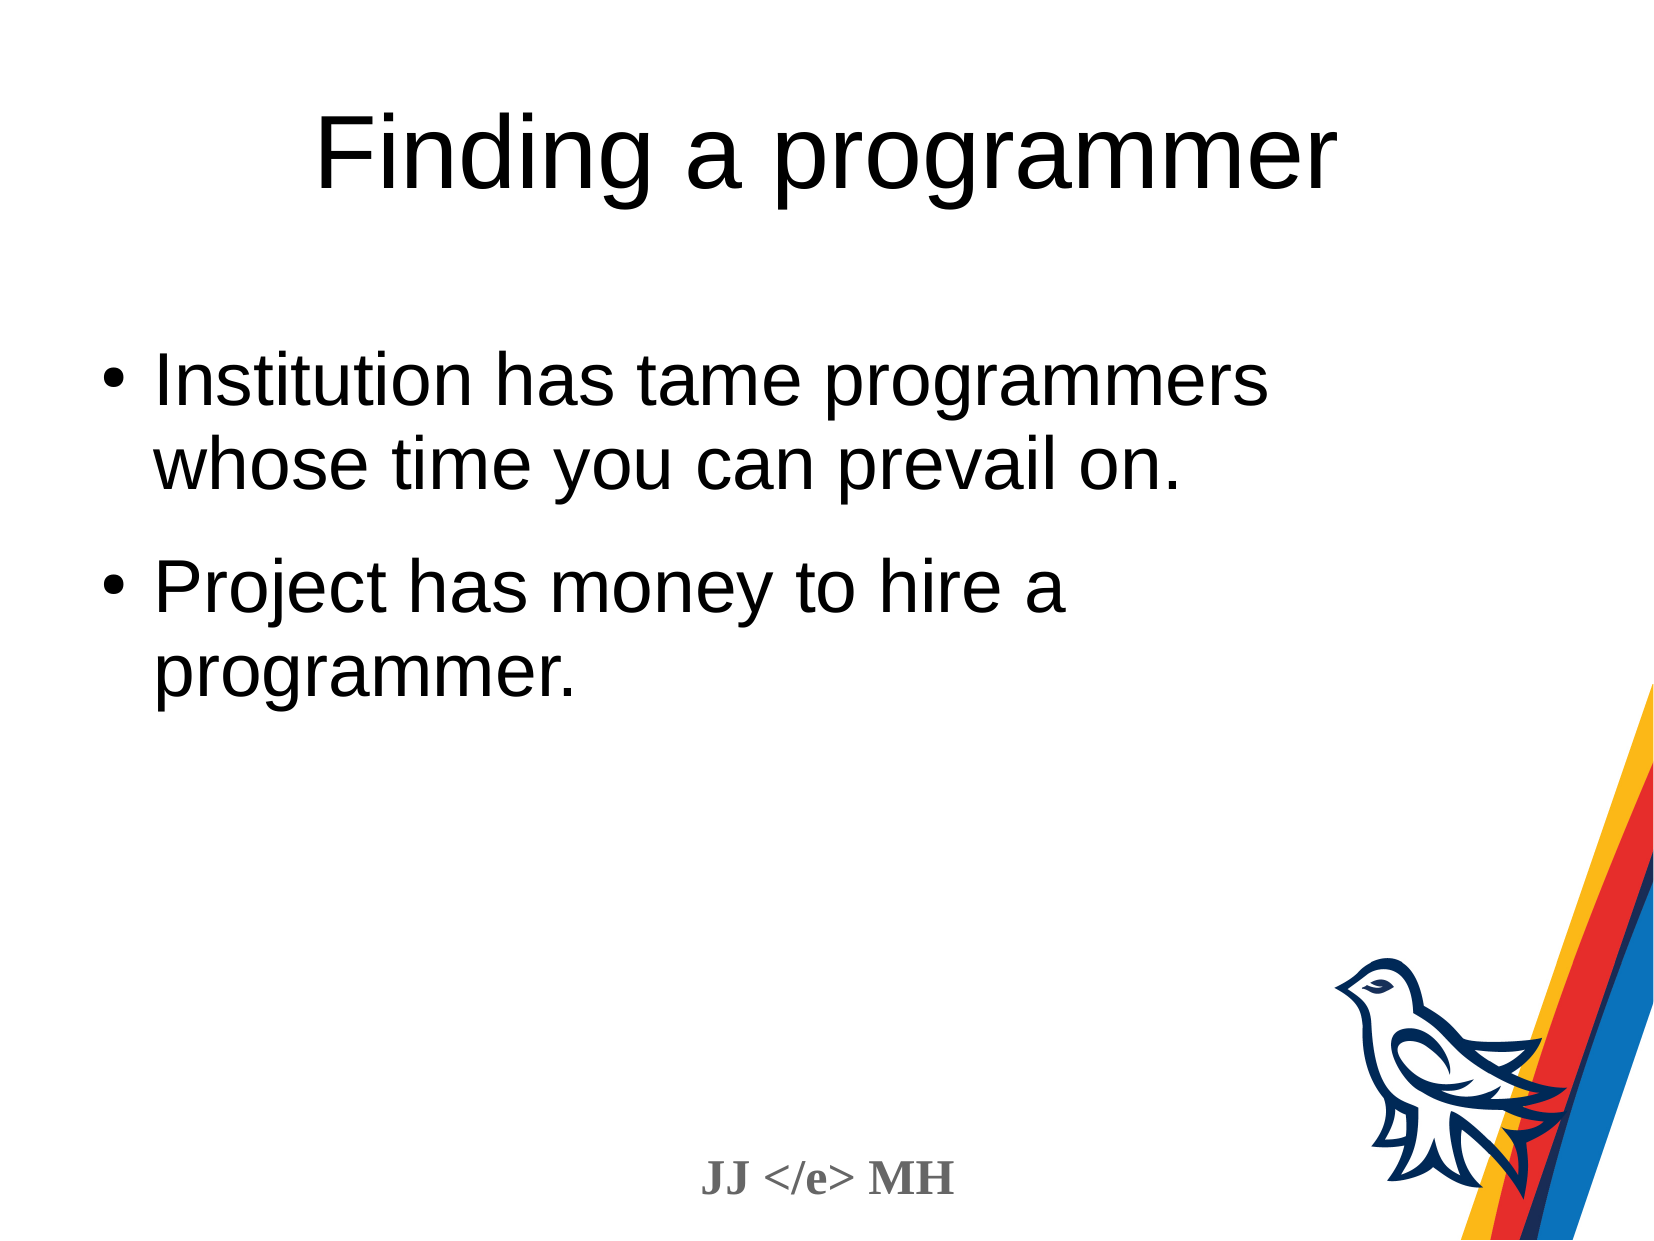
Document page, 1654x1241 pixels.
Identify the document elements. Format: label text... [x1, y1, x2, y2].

picture [1324, 684, 1654, 1240]
title Finding a programmer [82, 49, 1571, 257]
list Institution has tame programmers whose time you can prevail on. Project has money to hire a programmer. [82, 337, 1300, 1057]
